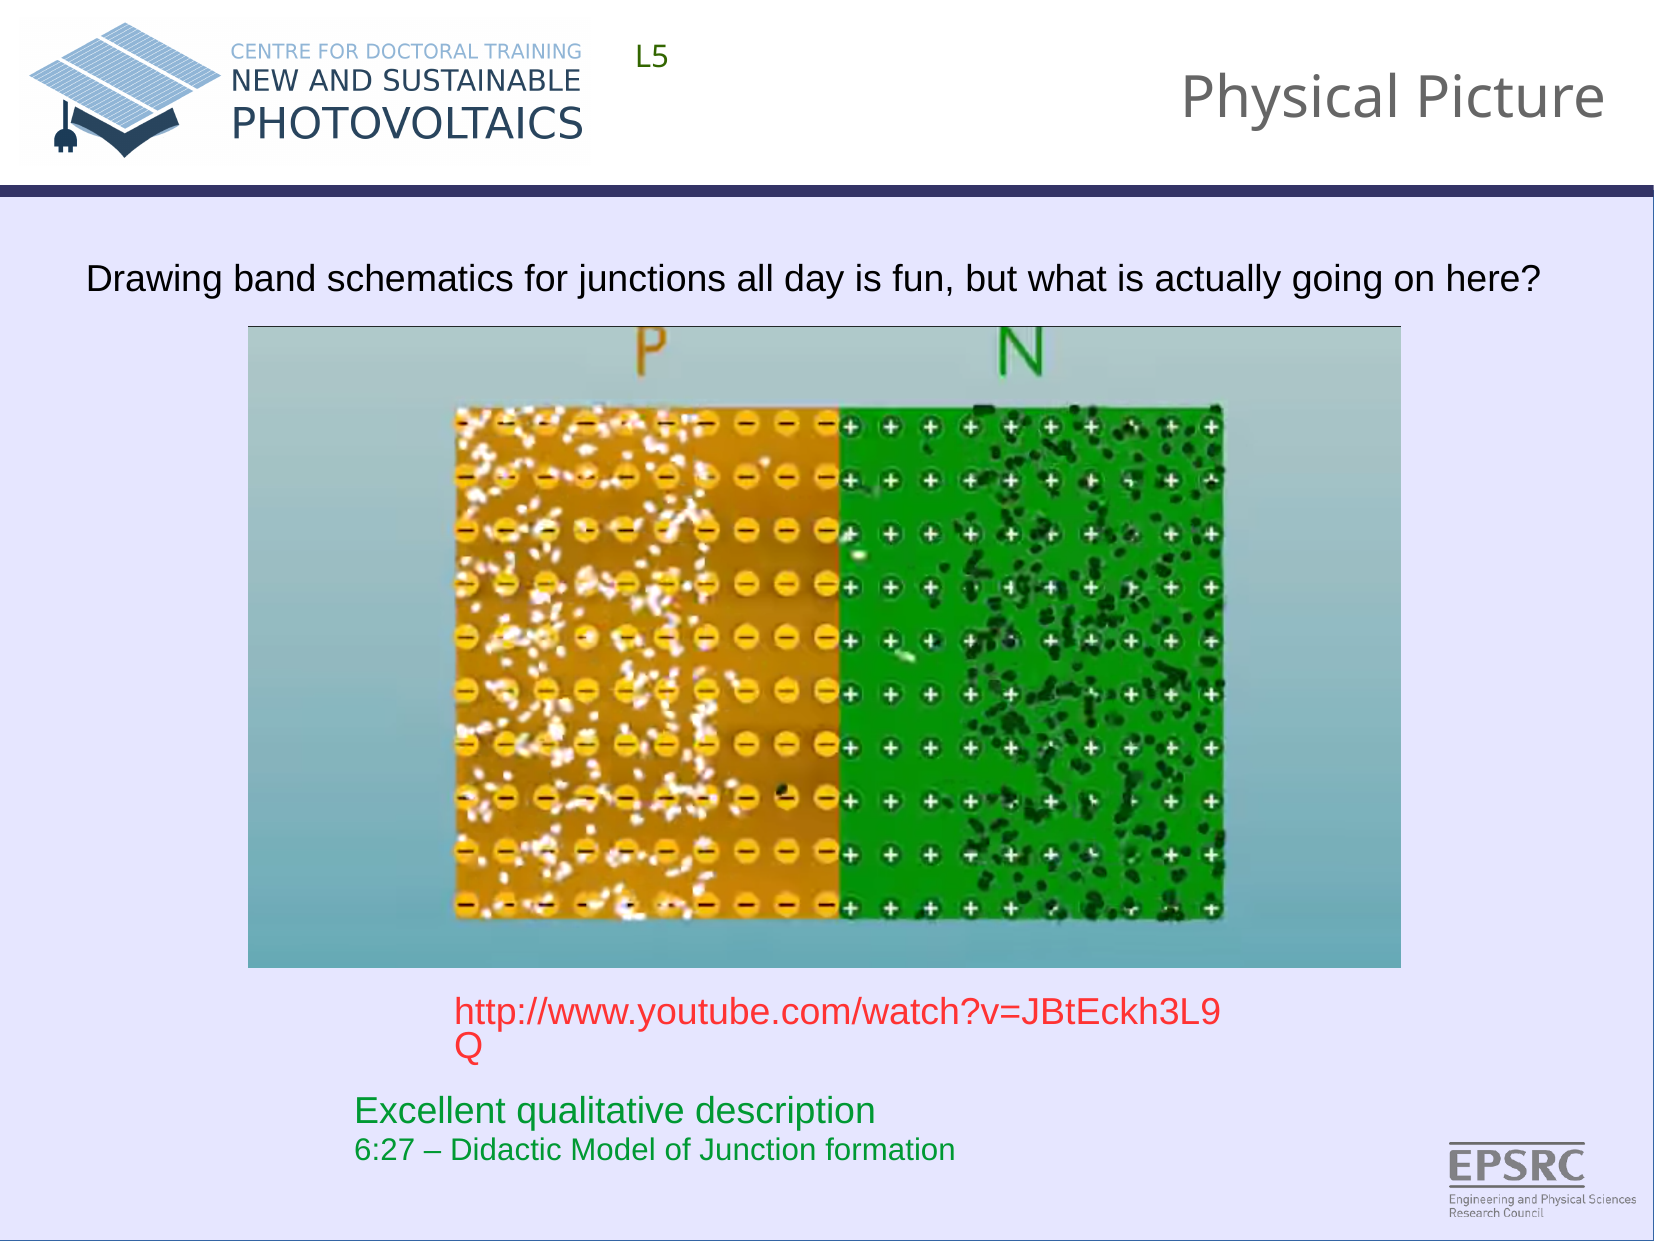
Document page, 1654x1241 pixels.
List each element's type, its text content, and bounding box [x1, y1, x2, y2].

picture [1449, 1142, 1636, 1217]
text_box L5 [620, 29, 880, 80]
text_box Physical Picture [770, 51, 1622, 142]
text_box http://www.youtube.com/watch?v=JBtEckh3L9Q [439, 982, 1266, 1040]
picture [248, 326, 1401, 968]
text_box Excellent qualitative description 6:27 – Didactic Model of Junction formation [339, 1082, 973, 1175]
text_box Drawing band schematics for junctions all day is fun, but what is actually going on here? [70, 249, 1557, 307]
text_box [0, 197, 1654, 1241]
picture [19, 17, 591, 166]
